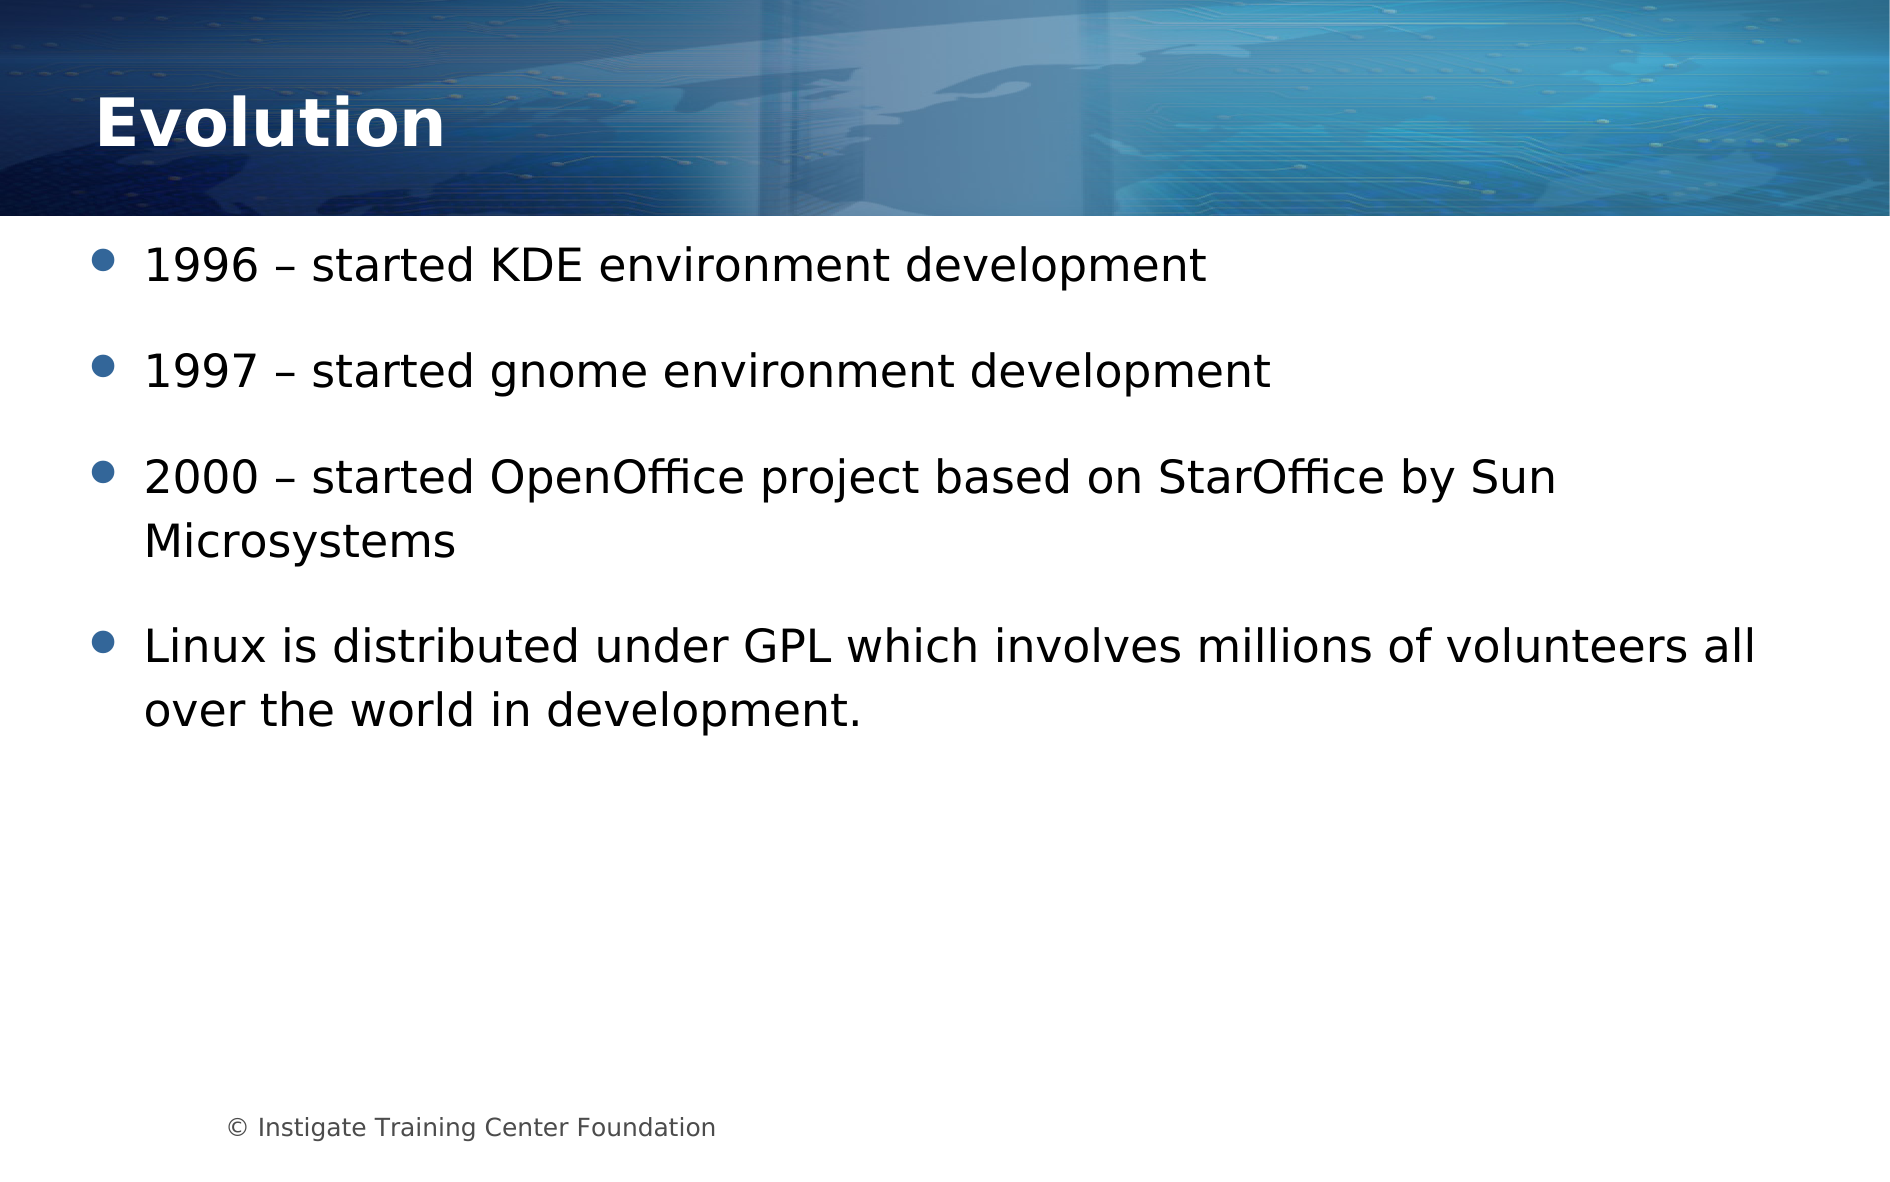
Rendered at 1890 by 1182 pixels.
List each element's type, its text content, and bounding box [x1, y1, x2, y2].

list 1996 – started KDE environment development 1997 – started gnome environment development 2000 – started OpenOffice project based on StarOffice by Sun Microsystems Linux is distributed under GPL which involves millions of volunteers all over the world in development. [88, 228, 1788, 914]
title Evolution [94, 47, 1793, 217]
picture [0, 0, 1890, 216]
